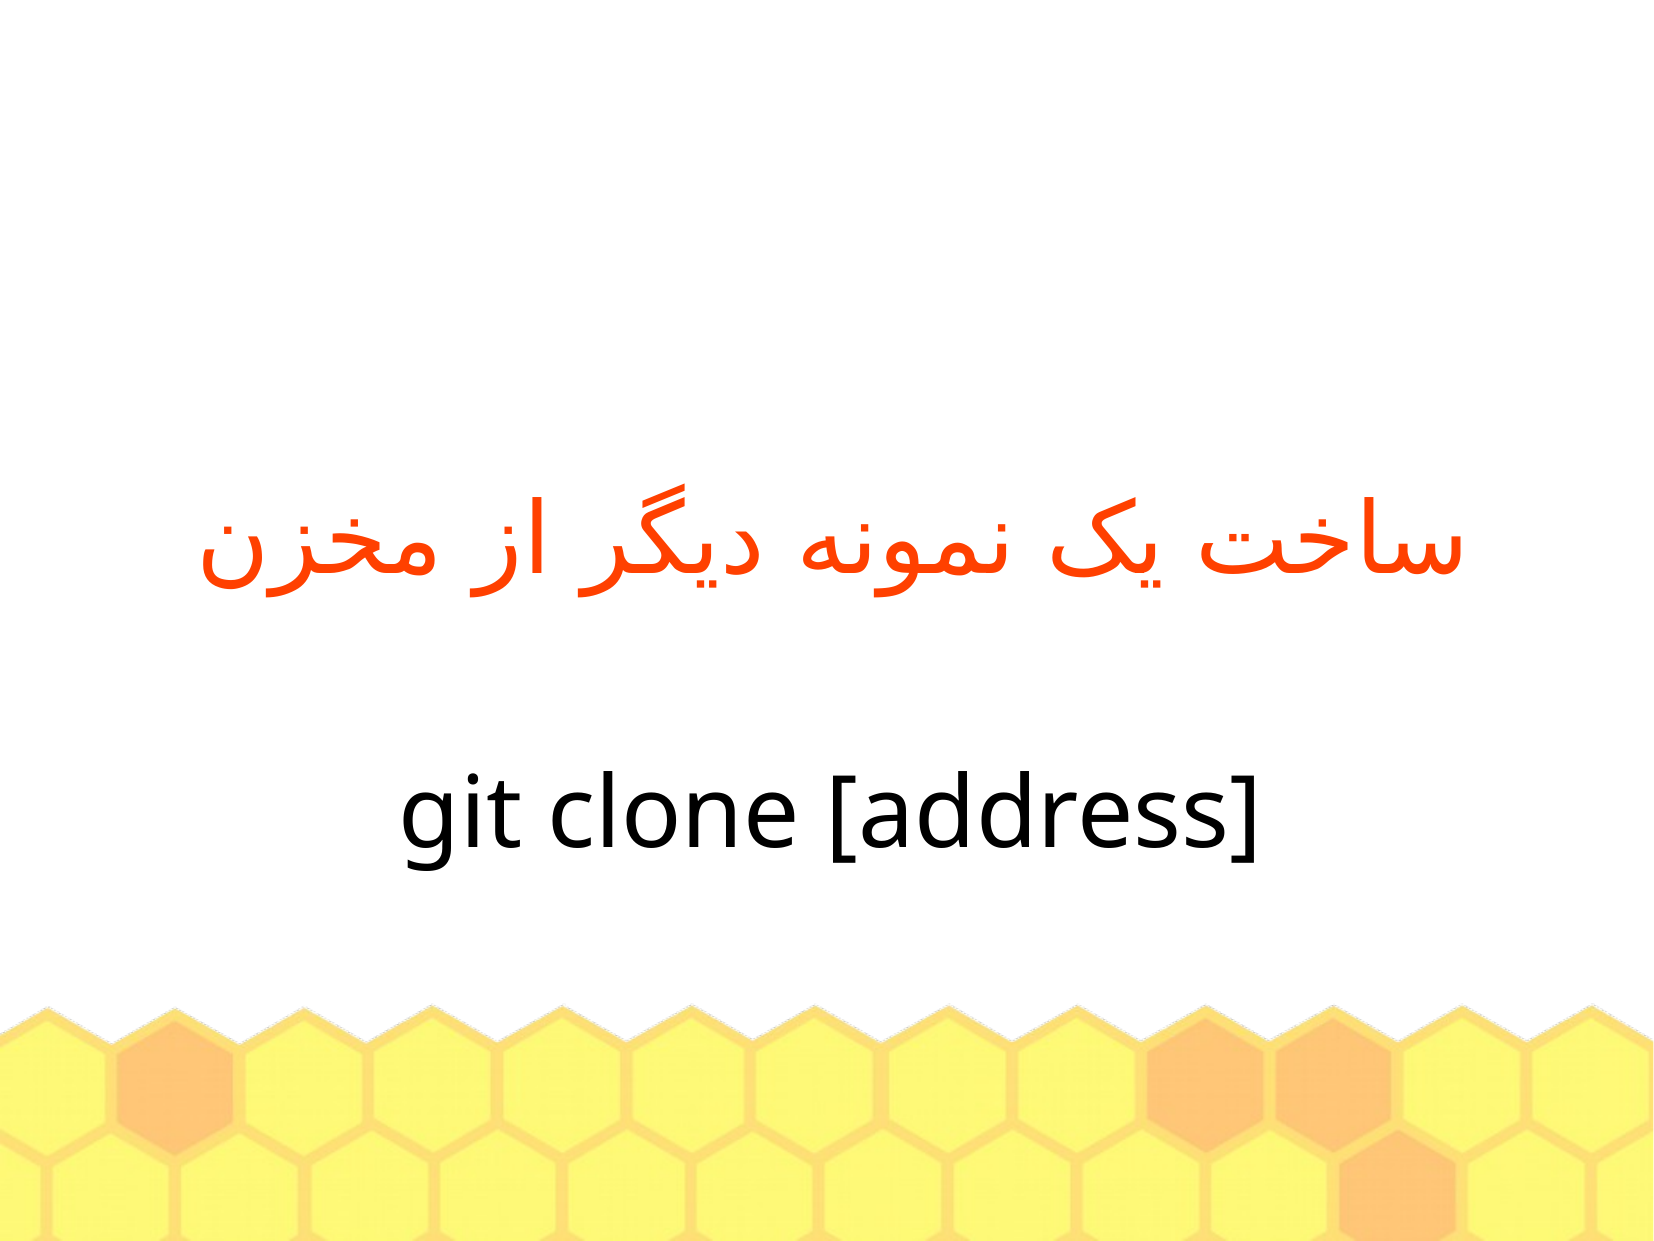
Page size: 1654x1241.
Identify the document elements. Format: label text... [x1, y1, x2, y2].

picture [0, 1001, 1654, 1241]
title ساخت یک نمونه دیگر از مخزن [90, 435, 1579, 643]
title git clone [address] [86, 705, 1576, 913]
